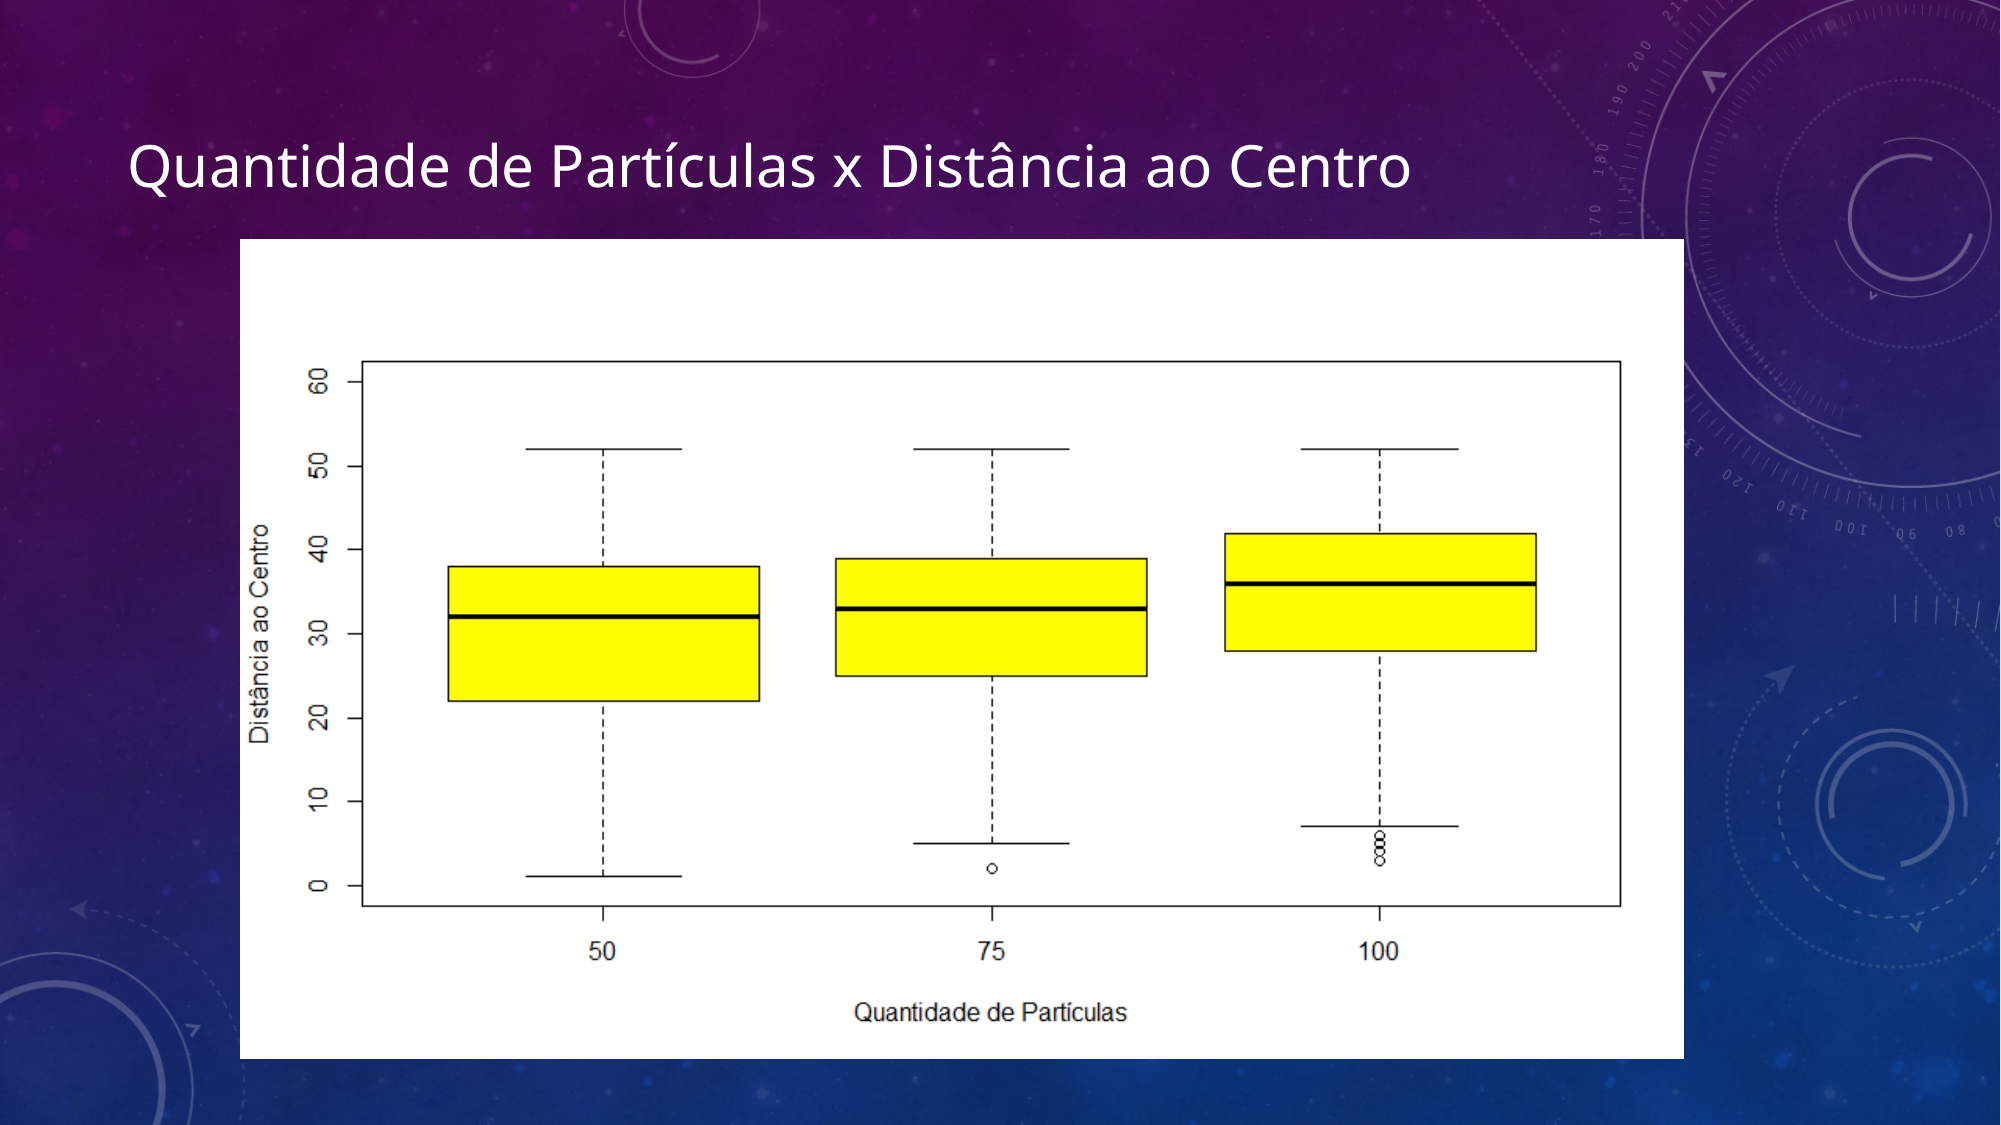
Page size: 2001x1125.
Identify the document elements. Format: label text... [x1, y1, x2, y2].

picture [0, 0, 2001, 1125]
title Quantidade de Partículas x Distância ao Centro [112, 45, 1775, 284]
